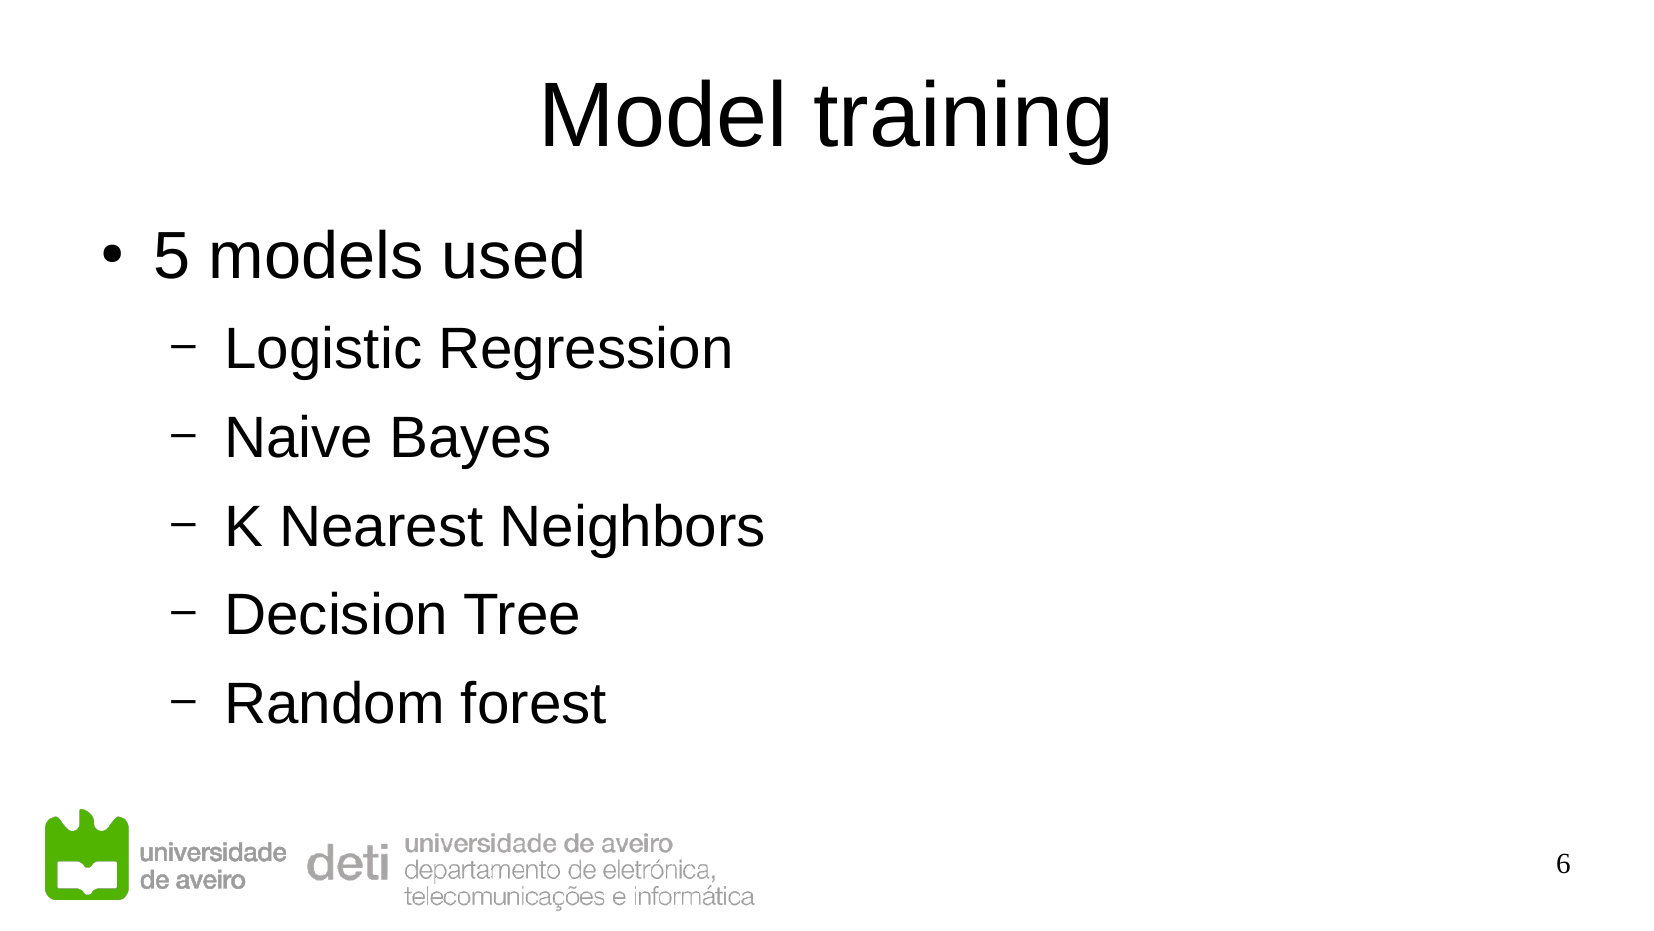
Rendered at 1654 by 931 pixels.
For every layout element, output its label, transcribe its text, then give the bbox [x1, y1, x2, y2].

picture [300, 827, 755, 912]
title Model training [82, 37, 1571, 193]
picture [45, 809, 286, 900]
list 5 models used Logistic Regression Naive Bayes K Nearest Neighbors Decision Tree Random forest [82, 217, 1571, 758]
